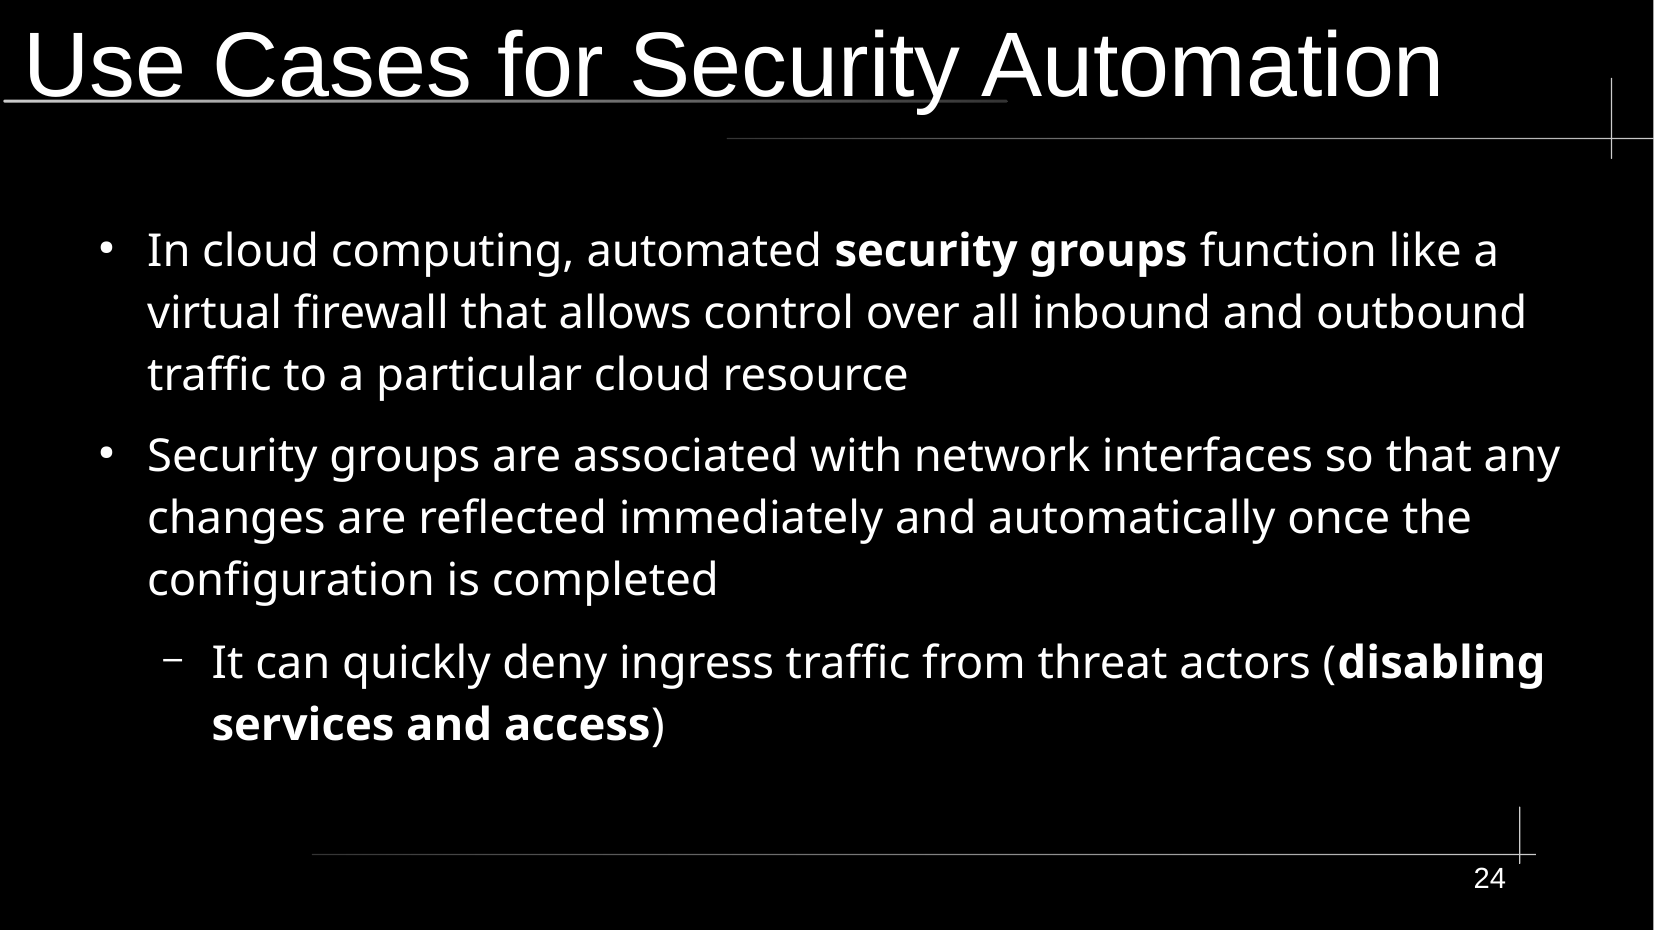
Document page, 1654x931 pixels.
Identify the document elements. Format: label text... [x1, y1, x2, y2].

title Use Cases for Security Automation [23, 11, 1589, 119]
list In cloud computing, automated security groups function like a virtual firewall that allows control over all inbound and outbound traffic to a particular cloud resource Security groups are associated with network interfaces so that any changes are reflected immediately and automatically once the configuration is completed It can quickly deny ingress traffic from threat actors (disabling services and access) [82, 217, 1571, 758]
